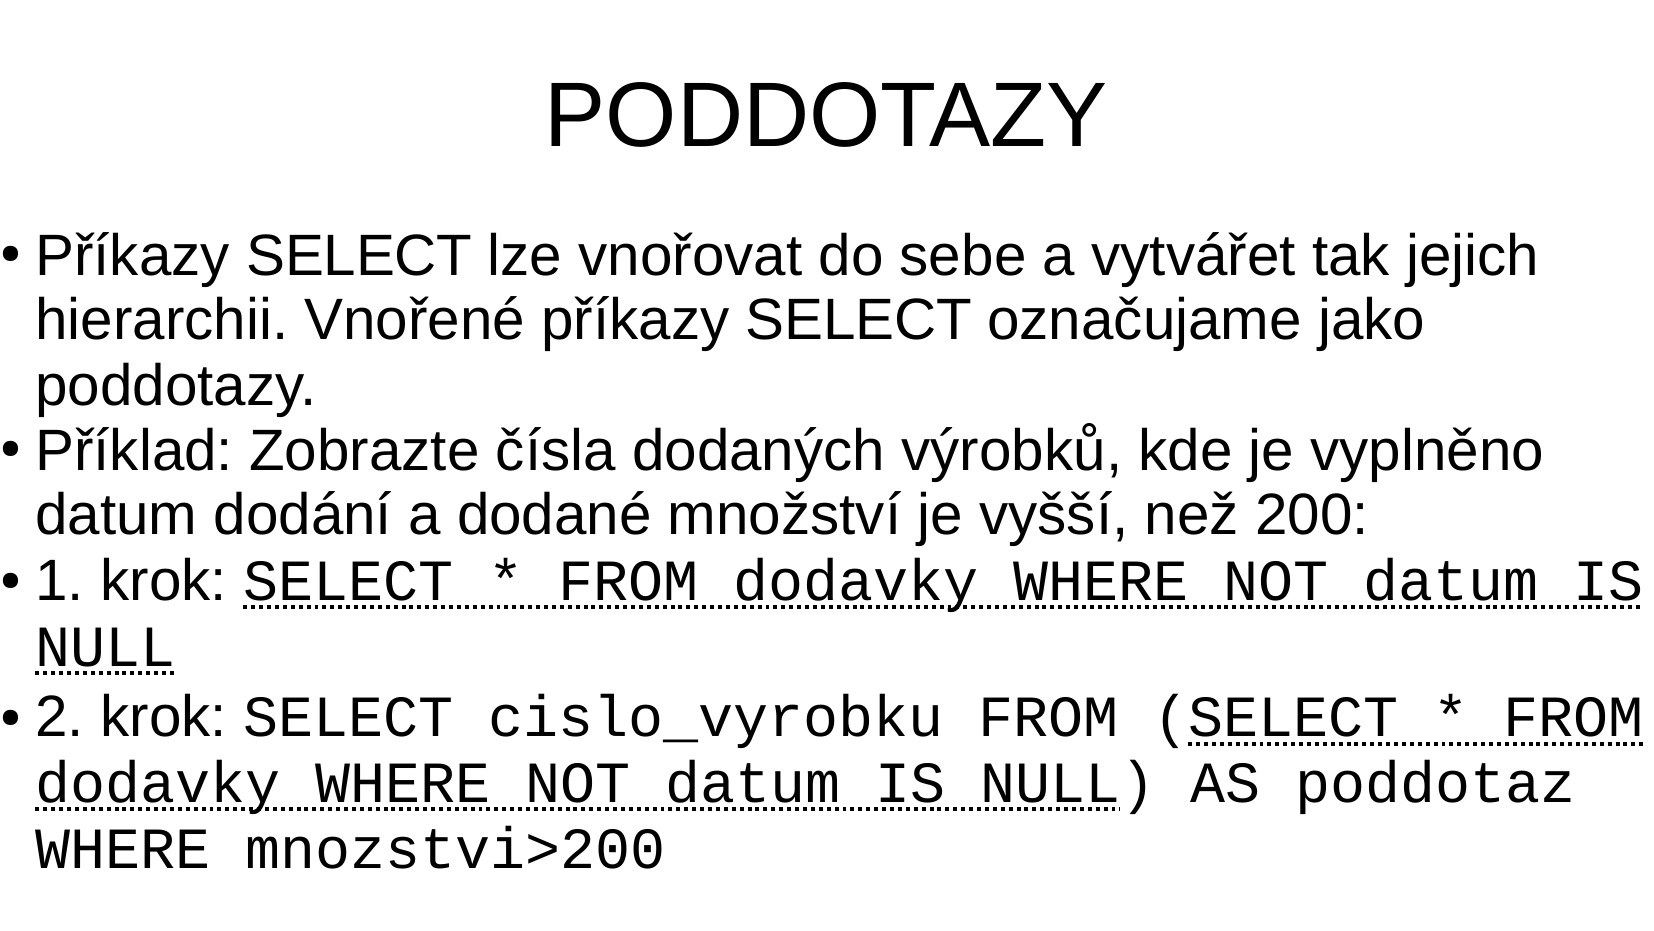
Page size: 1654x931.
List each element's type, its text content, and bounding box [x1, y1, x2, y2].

subtitle Příkazy SELECT lze vnořovat do sebe a vytvářet tak jejich hierarchii. Vnořené příkazy SELECT označujame jako poddotazy. Příklad: Zobrazte čísla dodaných výrobků, kde je vyplněno datum dodání a dodané množství je vyšší, než 200: 1. krok: SELECT * FROM dodavky WHERE NOT datum IS NULL 2. krok: SELECT cislo_vyrobku FROM (SELECT * FROM dodavky WHERE NOT datum IS NULL) AS poddotaz WHERE mnozstvi>200 [0, 177, 1654, 931]
title PODDOTAZY [82, 37, 1571, 177]
